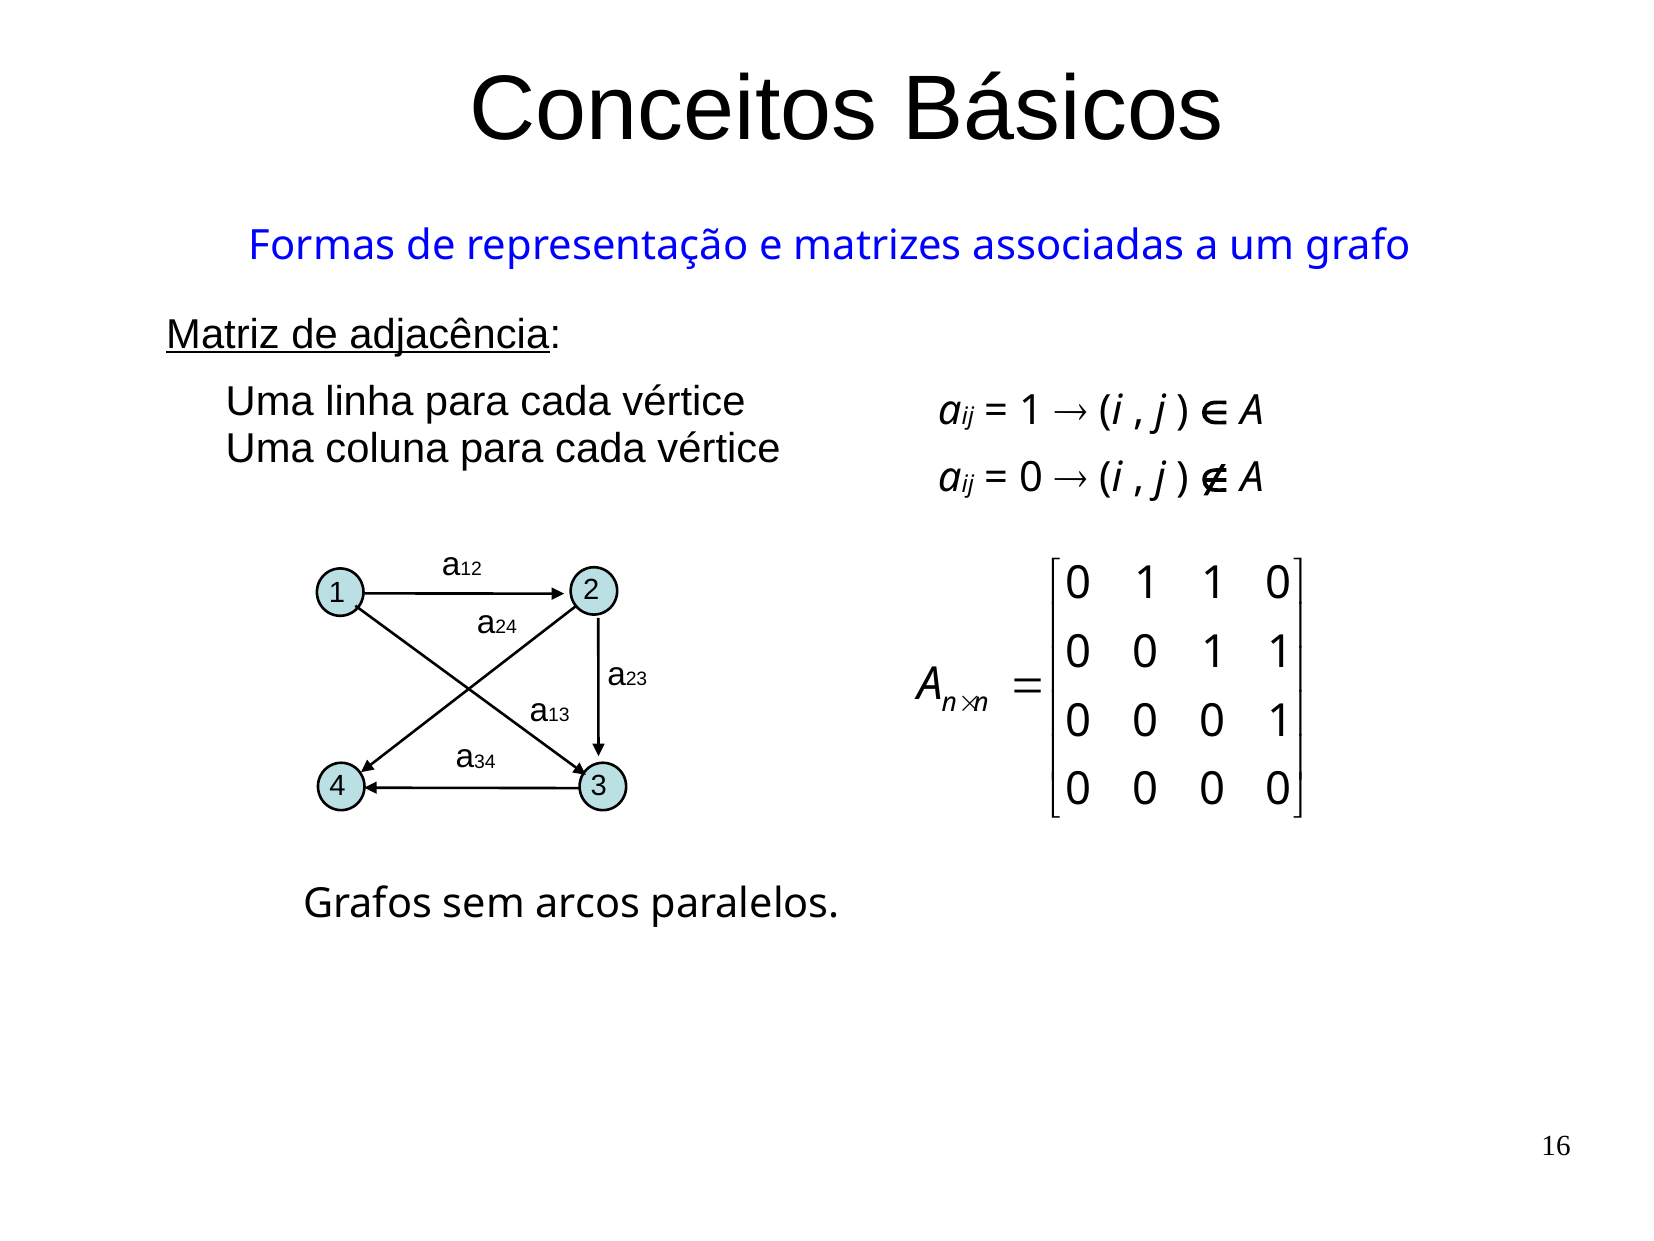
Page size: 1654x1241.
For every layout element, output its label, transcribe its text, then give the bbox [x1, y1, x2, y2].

text_box a23 [592, 647, 597, 683]
text_box a12 [427, 537, 524, 590]
text_box 3 [575, 760, 645, 809]
text_box a34 [440, 730, 538, 783]
text_box a24 [462, 595, 551, 649]
text_box Grafos sem arcos paralelos. [234, 865, 951, 938]
text_box 4 [314, 760, 384, 809]
list Matriz de adjacência: Uma linha para cada vértice Uma coluna para cada vértice [151, 303, 1489, 538]
text_box 1 [313, 567, 383, 617]
text_box Formas de representação e matrizes associadas a um grafo [234, 206, 1475, 280]
text_box a23 [611, 676, 620, 683]
text_box 2 [568, 564, 638, 614]
text_box aij = 1  (i , j )  A aij = 0  (i , j )  A [923, 371, 1392, 512]
title Conceitos Básicos [261, 38, 1433, 177]
chart [909, 551, 1319, 826]
text_box a13 [514, 683, 620, 737]
text_box a23 [600, 647, 703, 701]
